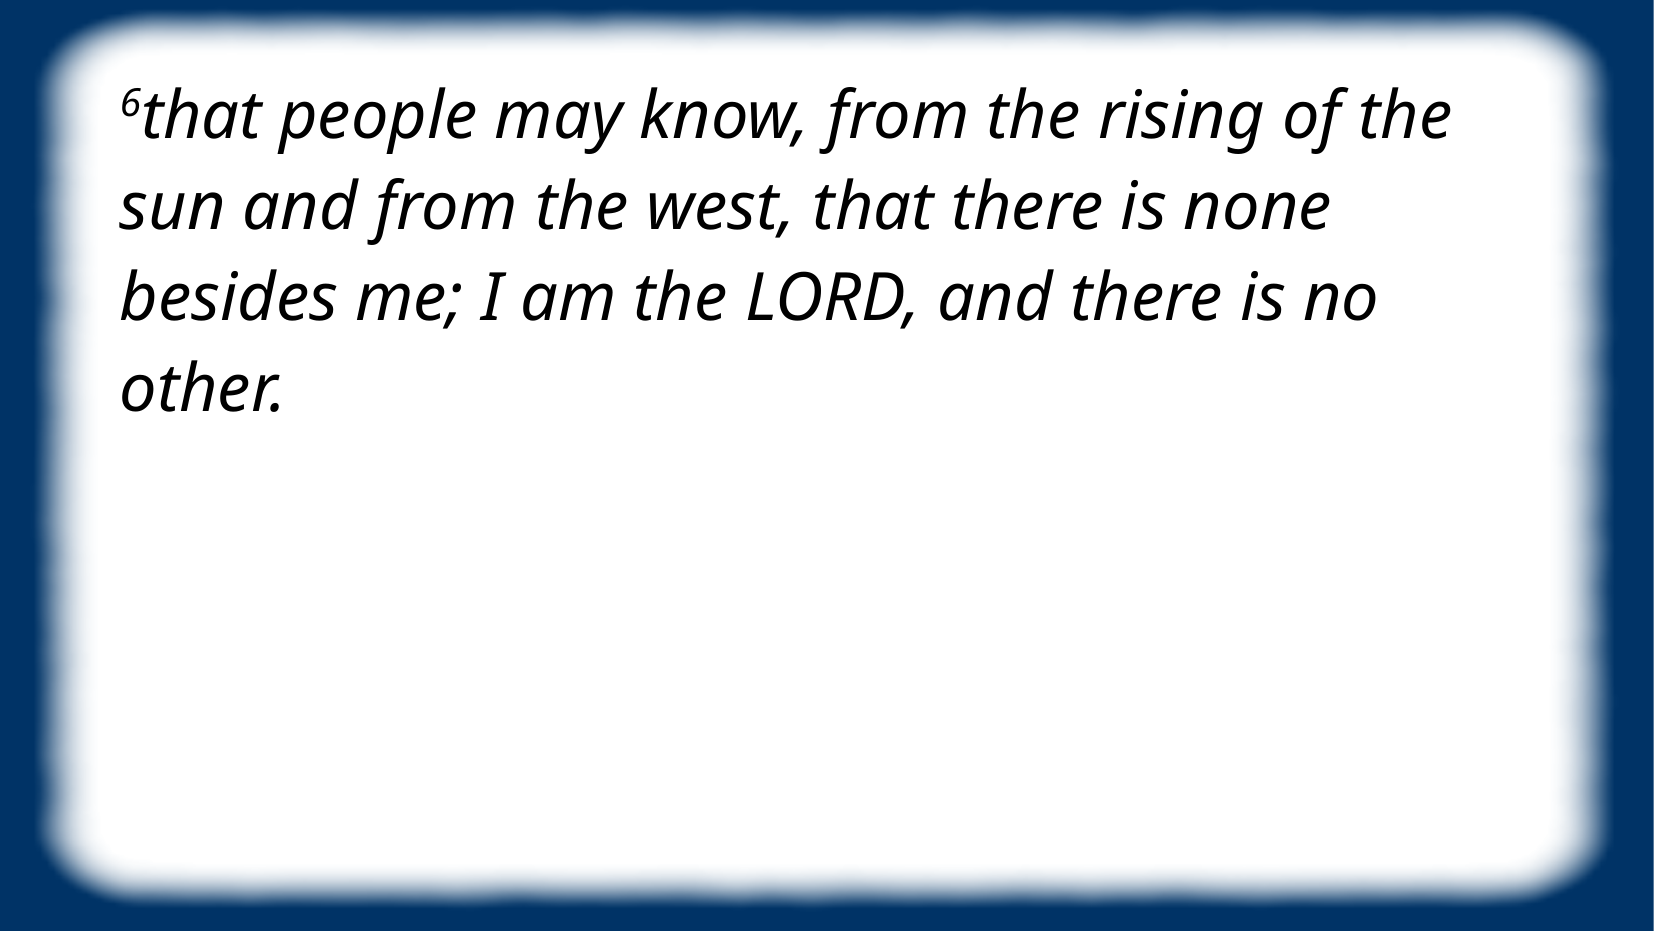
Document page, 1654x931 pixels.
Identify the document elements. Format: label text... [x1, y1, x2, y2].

text_box 6that people may know, from the rising of the sun and from the west, that there is none besides me; I am the LORD, and there is no other. [105, 60, 1531, 430]
picture [0, 0, 1654, 931]
